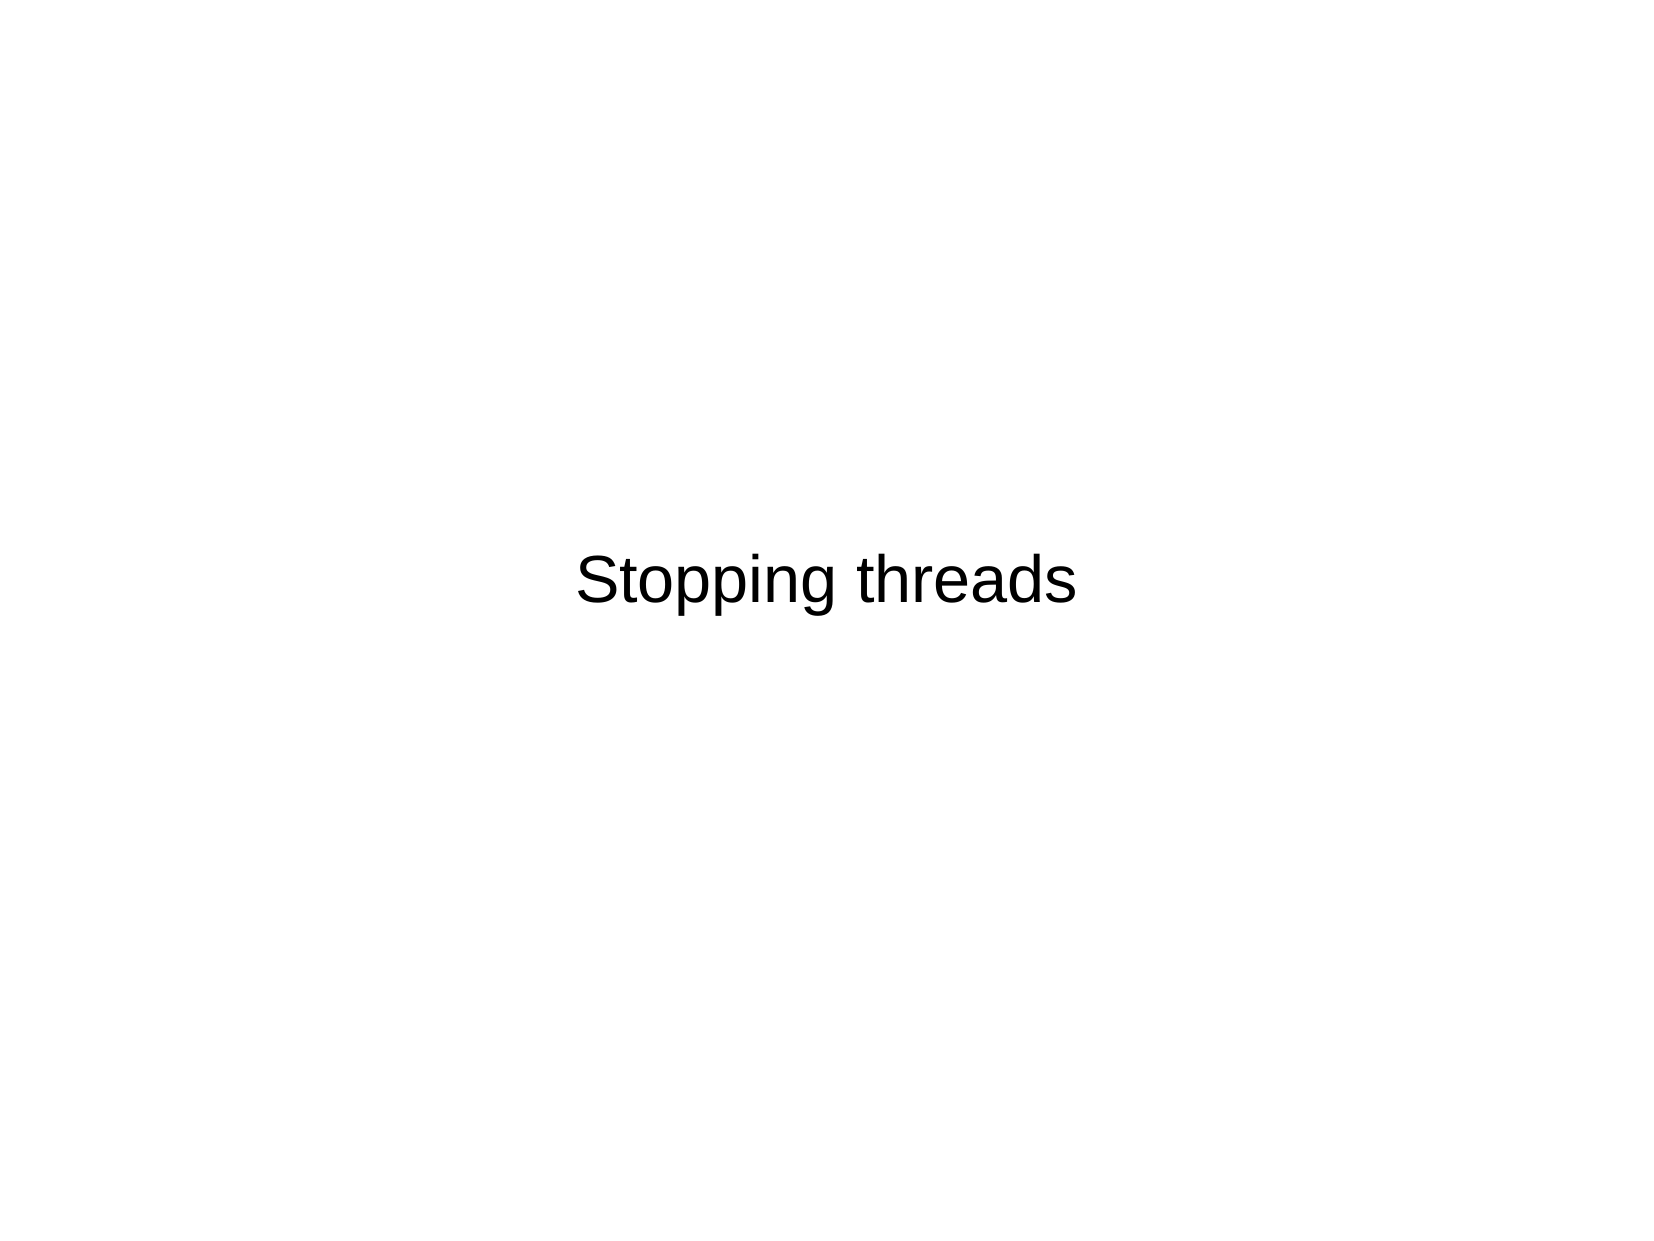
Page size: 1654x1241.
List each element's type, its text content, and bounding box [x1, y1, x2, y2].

subtitle Stopping threads [82, 49, 1571, 1109]
